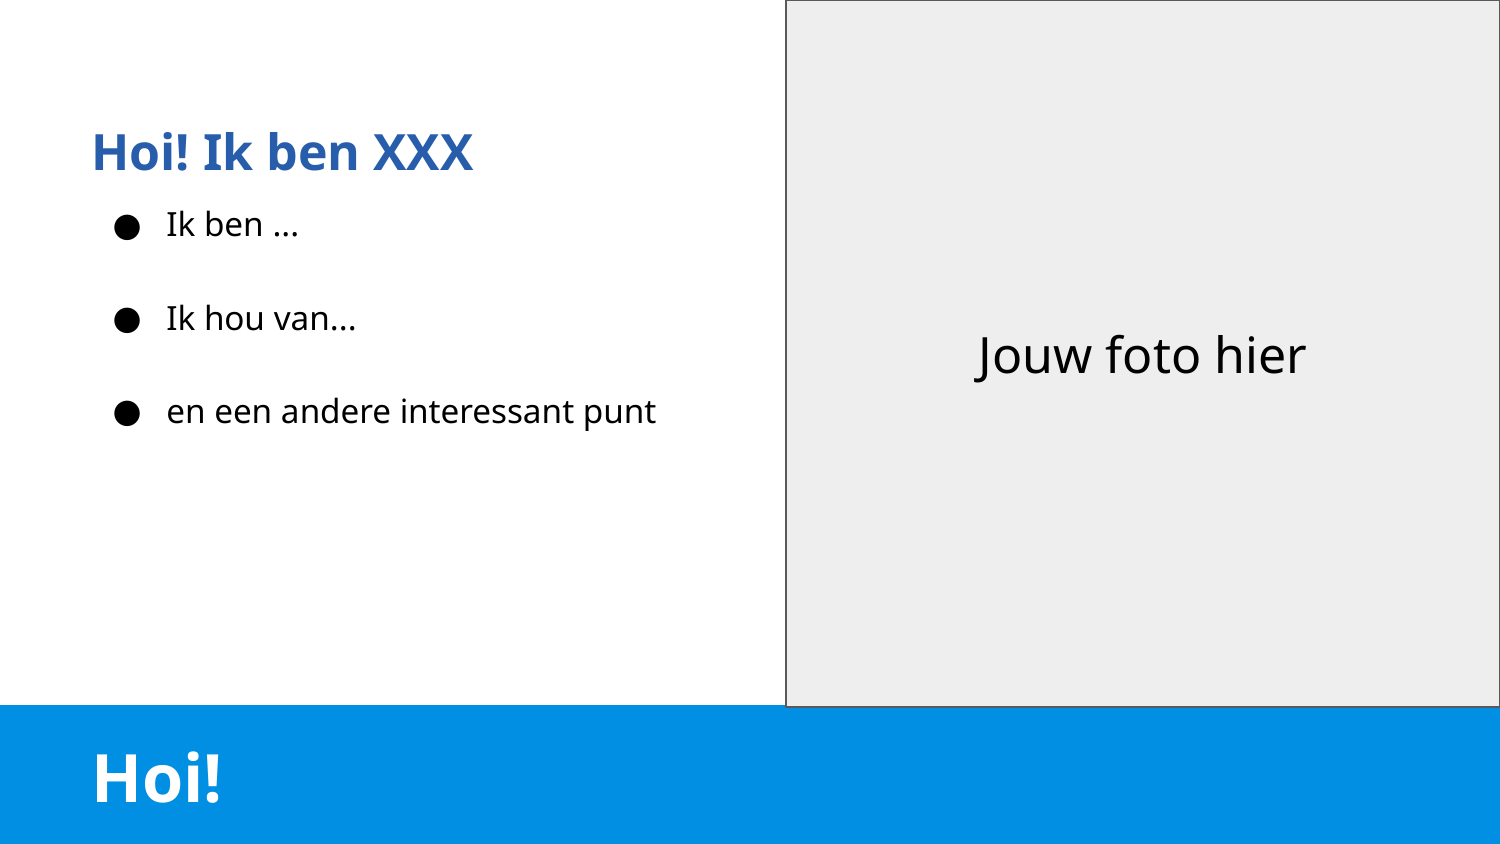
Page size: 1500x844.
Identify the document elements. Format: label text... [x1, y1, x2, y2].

text_box Jouw foto hier [786, 0, 1500, 707]
picture [0, 705, 1500, 844]
title Hoi! [76, 721, 1500, 828]
subtitle Hoi! Ik ben XXX [76, 75, 786, 152]
list Ik ben ... Ik hou van... en een andere interessant punt [76, 168, 786, 500]
